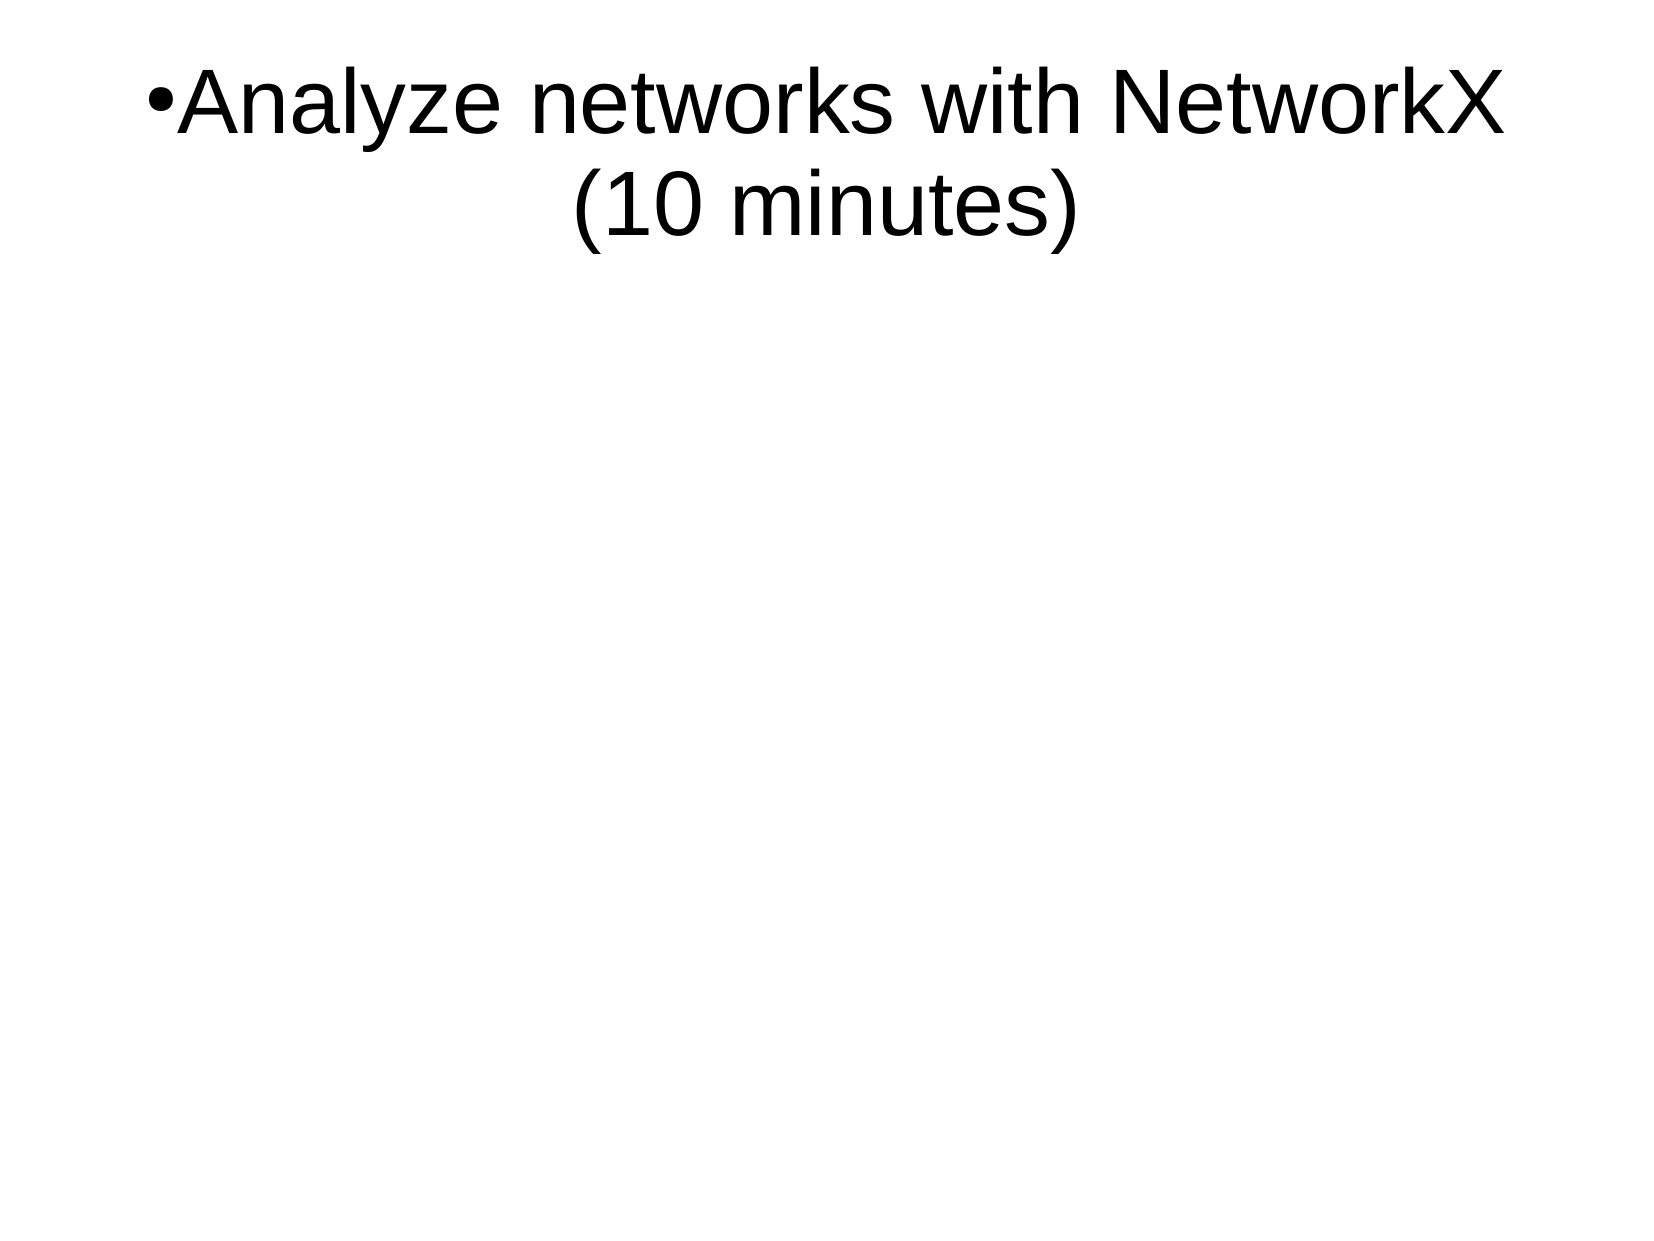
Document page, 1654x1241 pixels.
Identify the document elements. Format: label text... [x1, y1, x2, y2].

title Analyze networks with NetworkX (10 minutes) [82, 49, 1571, 257]
